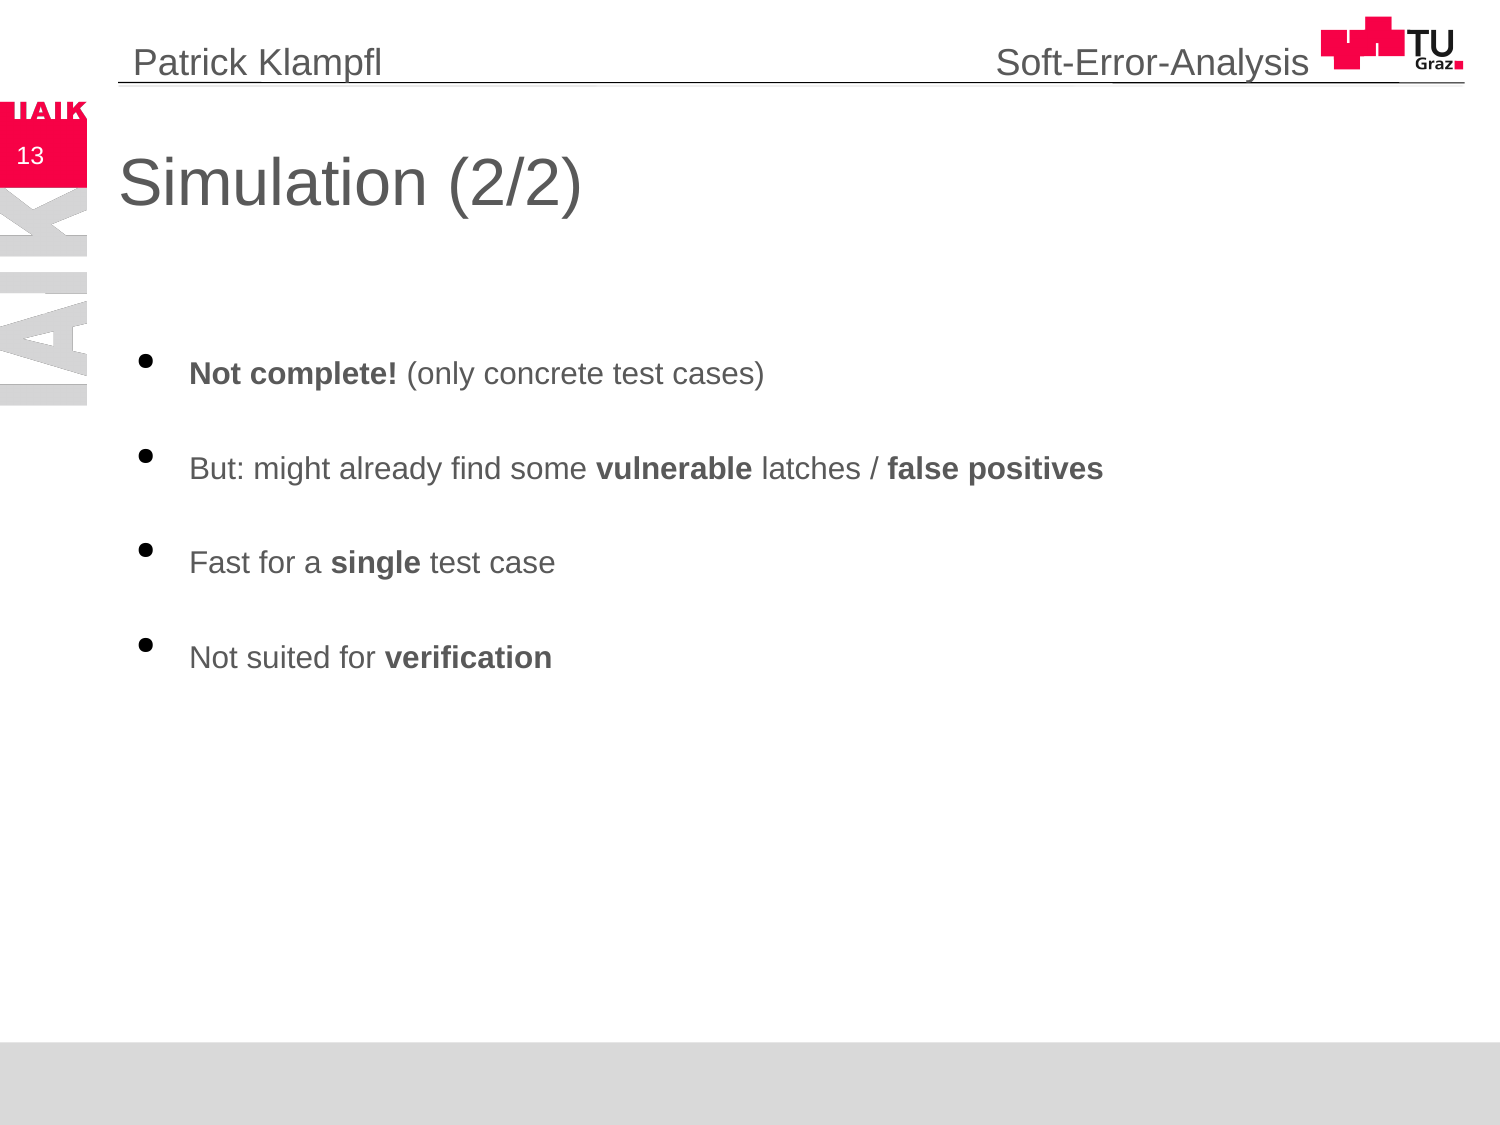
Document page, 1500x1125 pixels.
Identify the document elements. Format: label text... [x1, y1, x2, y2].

picture [0, 1, 87, 406]
slide_number <number> [1, 124, 84, 185]
picture [1318, 12, 1466, 73]
title Simulation (2/2) [118, 138, 1469, 236]
list Not complete! (only concrete test cases) But: might already find some vulnerable latches / false positives Fast for a single test case Not suited for verification [118, 236, 1469, 979]
